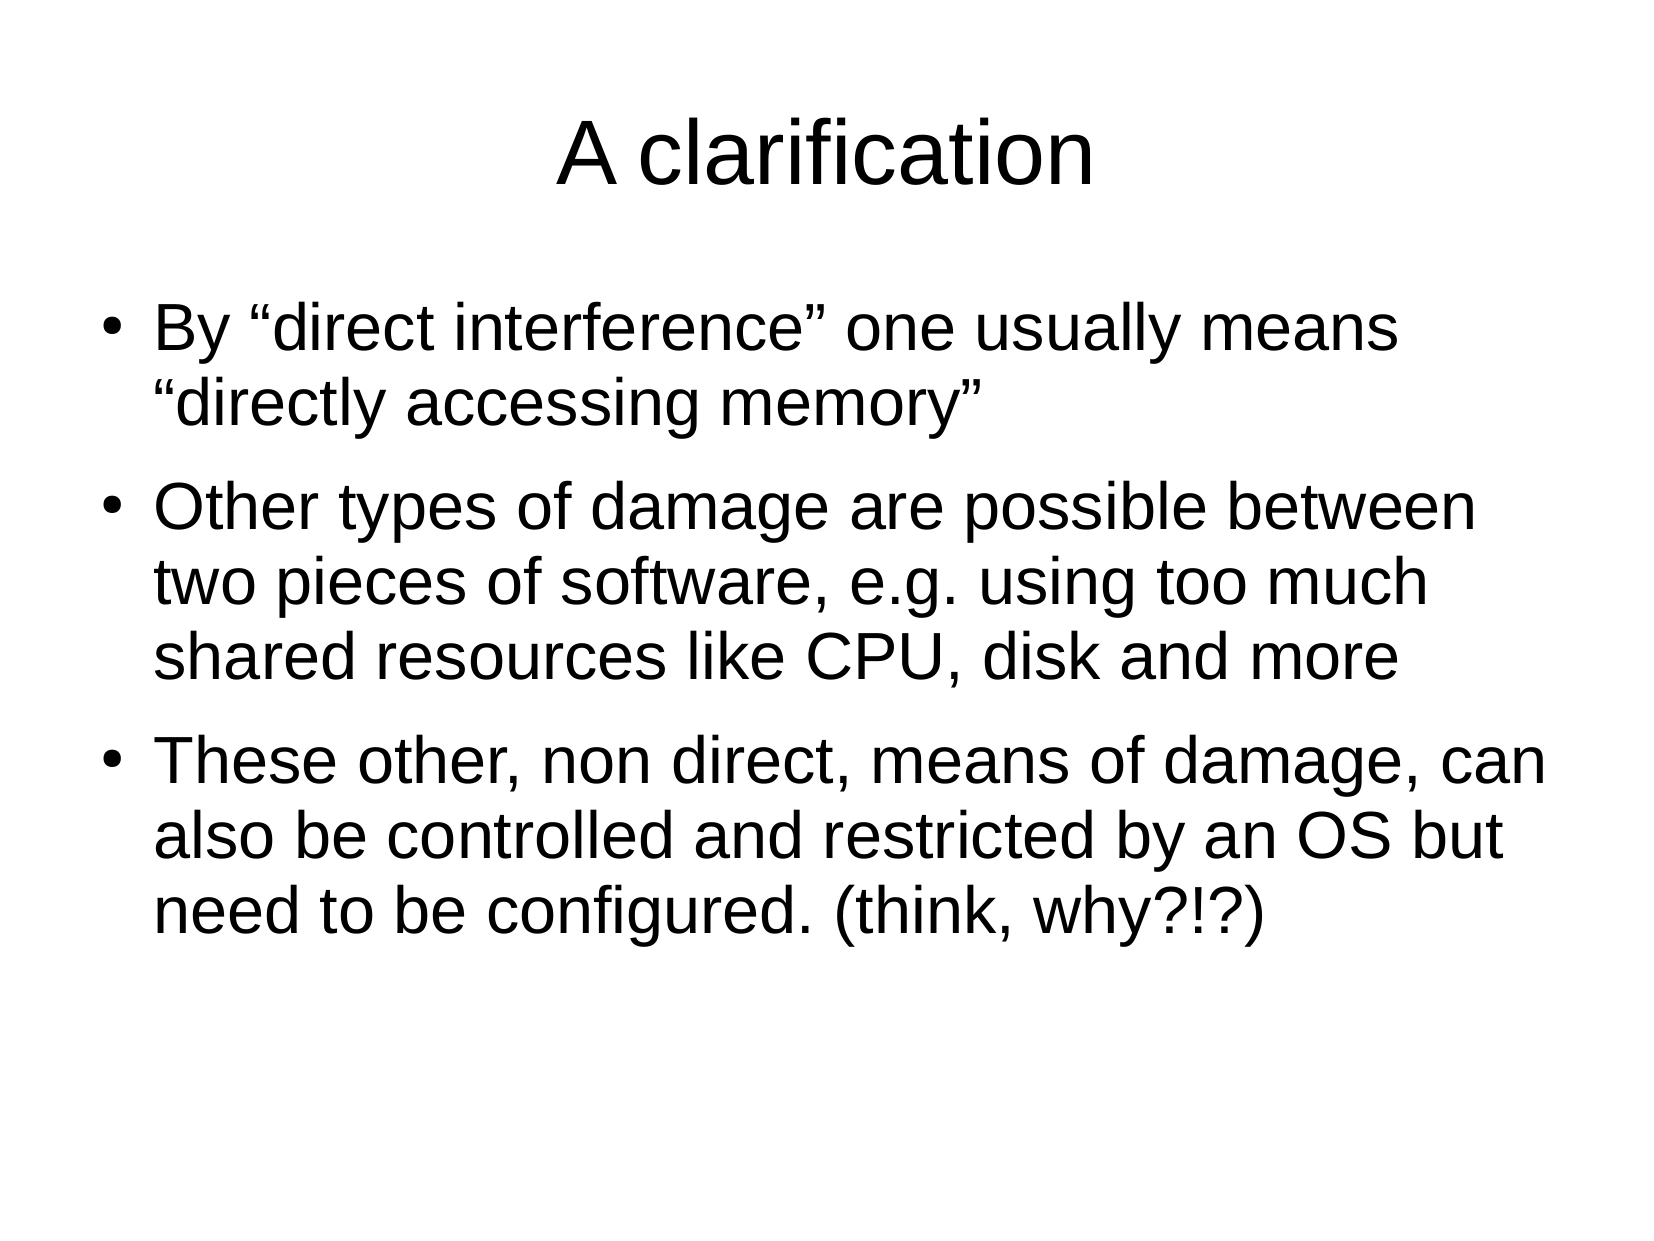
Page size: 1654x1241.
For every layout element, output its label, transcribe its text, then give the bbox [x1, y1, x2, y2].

title A clarification [82, 49, 1571, 257]
list By “direct interference” one usually means “directly accessing memory” Other types of damage are possible between two pieces of software, e.g. using too much shared resources like CPU, disk and more These other, non direct, means of damage, can also be controlled and restricted by an OS but need to be configured. (think, why?!?) [82, 290, 1571, 1010]
